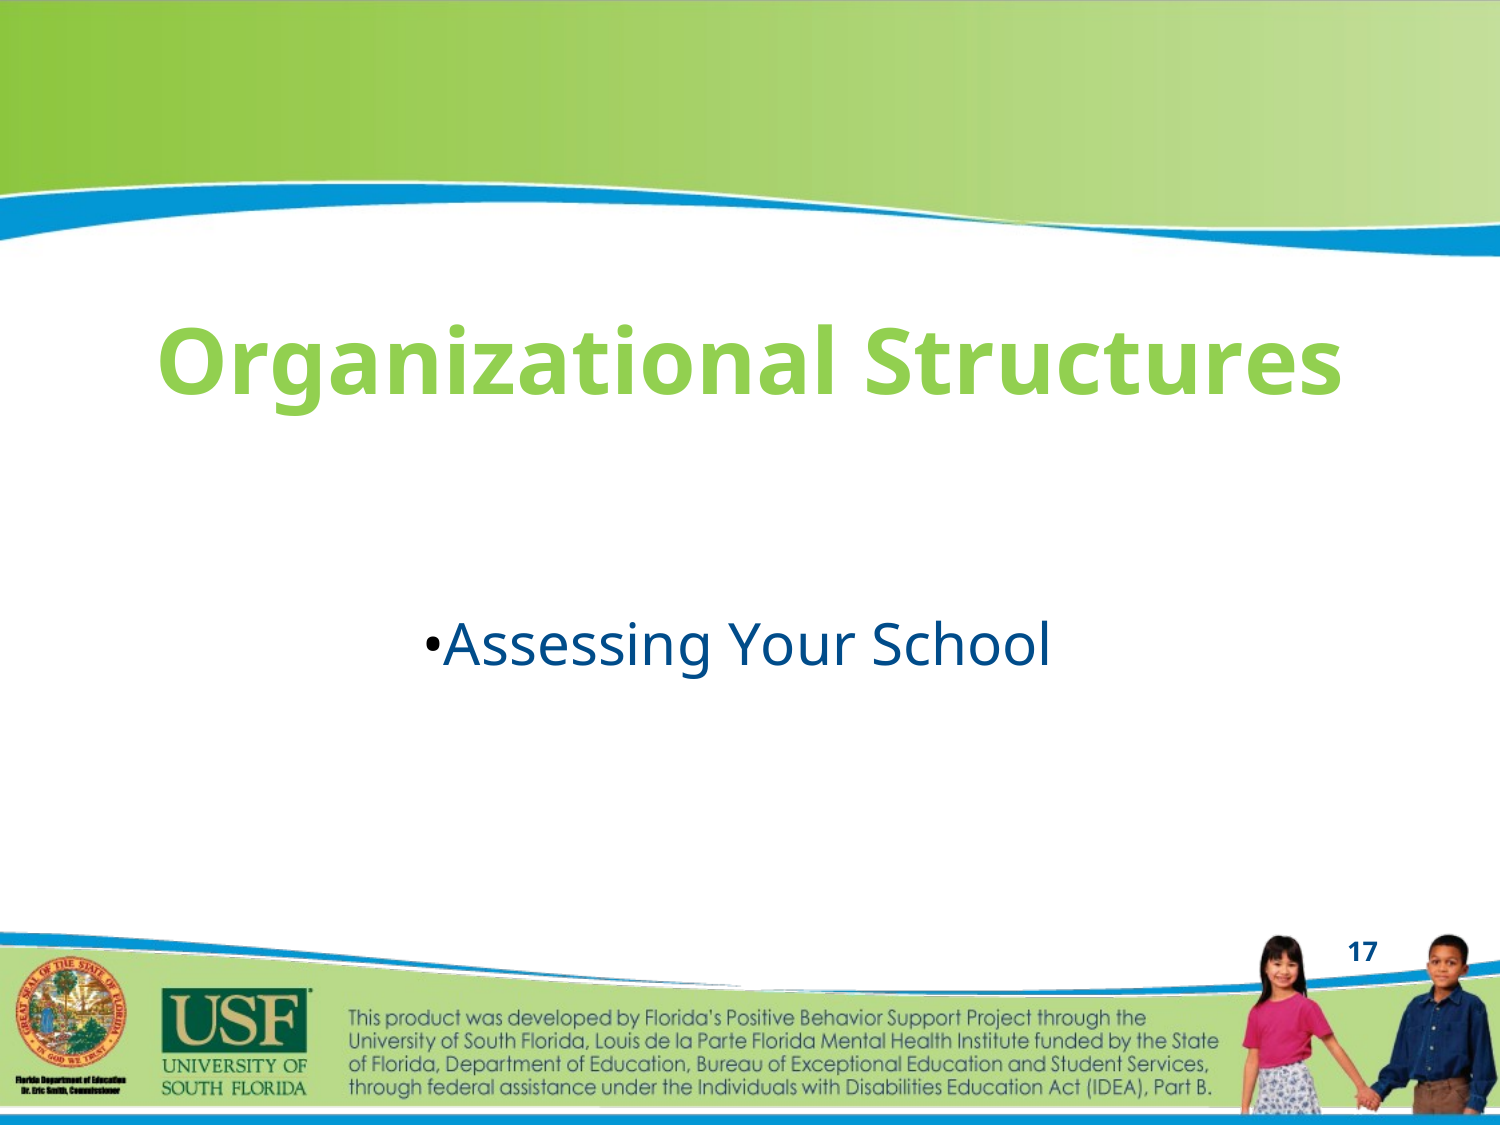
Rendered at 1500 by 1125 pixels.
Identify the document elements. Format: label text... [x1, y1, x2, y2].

title Organizational Structures [112, 237, 1388, 479]
picture [1388, 252, 1500, 258]
picture [0, 0, 1500, 258]
subtitle Assessing Your School [212, 600, 1263, 888]
picture [0, 928, 1500, 1116]
